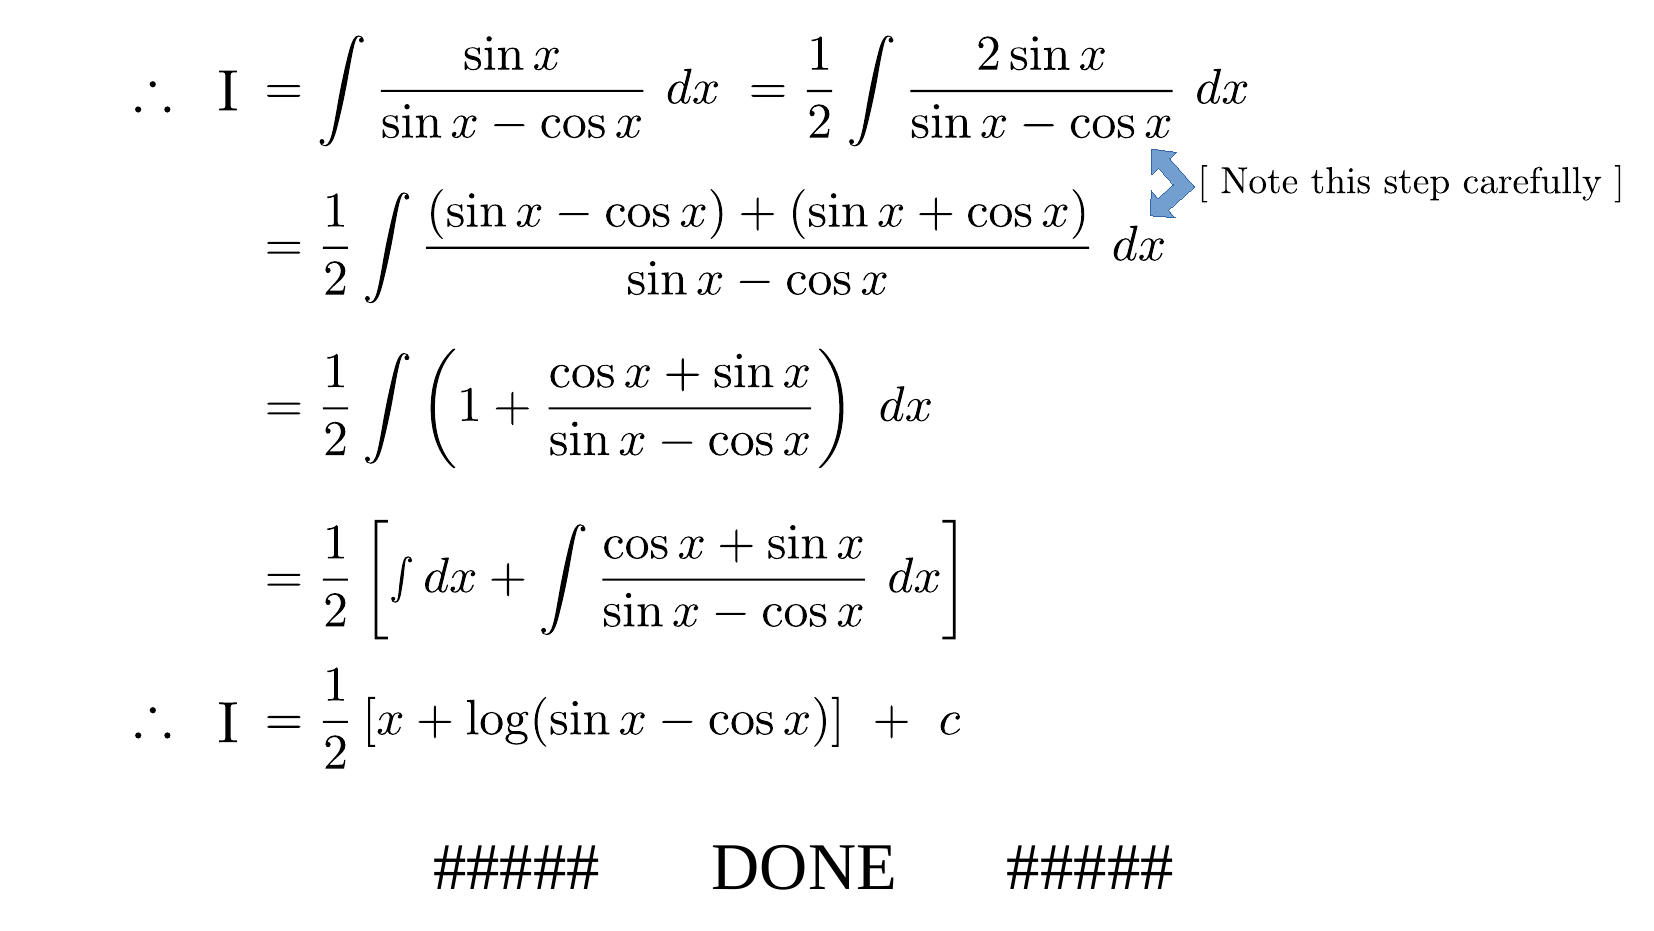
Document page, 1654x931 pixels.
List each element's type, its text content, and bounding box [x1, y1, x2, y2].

text_box [219, 70, 237, 111]
text_box [266, 149, 1195, 304]
text_box [266, 348, 931, 469]
text_box [266, 519, 956, 640]
text_box [1199, 165, 1621, 203]
text_box [219, 702, 237, 743]
text_box [266, 667, 961, 769]
text_box [266, 35, 719, 147]
text_box [751, 35, 1248, 147]
title ##### DONE ##### [47, 37, 1607, 910]
text_box [135, 707, 171, 739]
text_box [135, 81, 171, 113]
